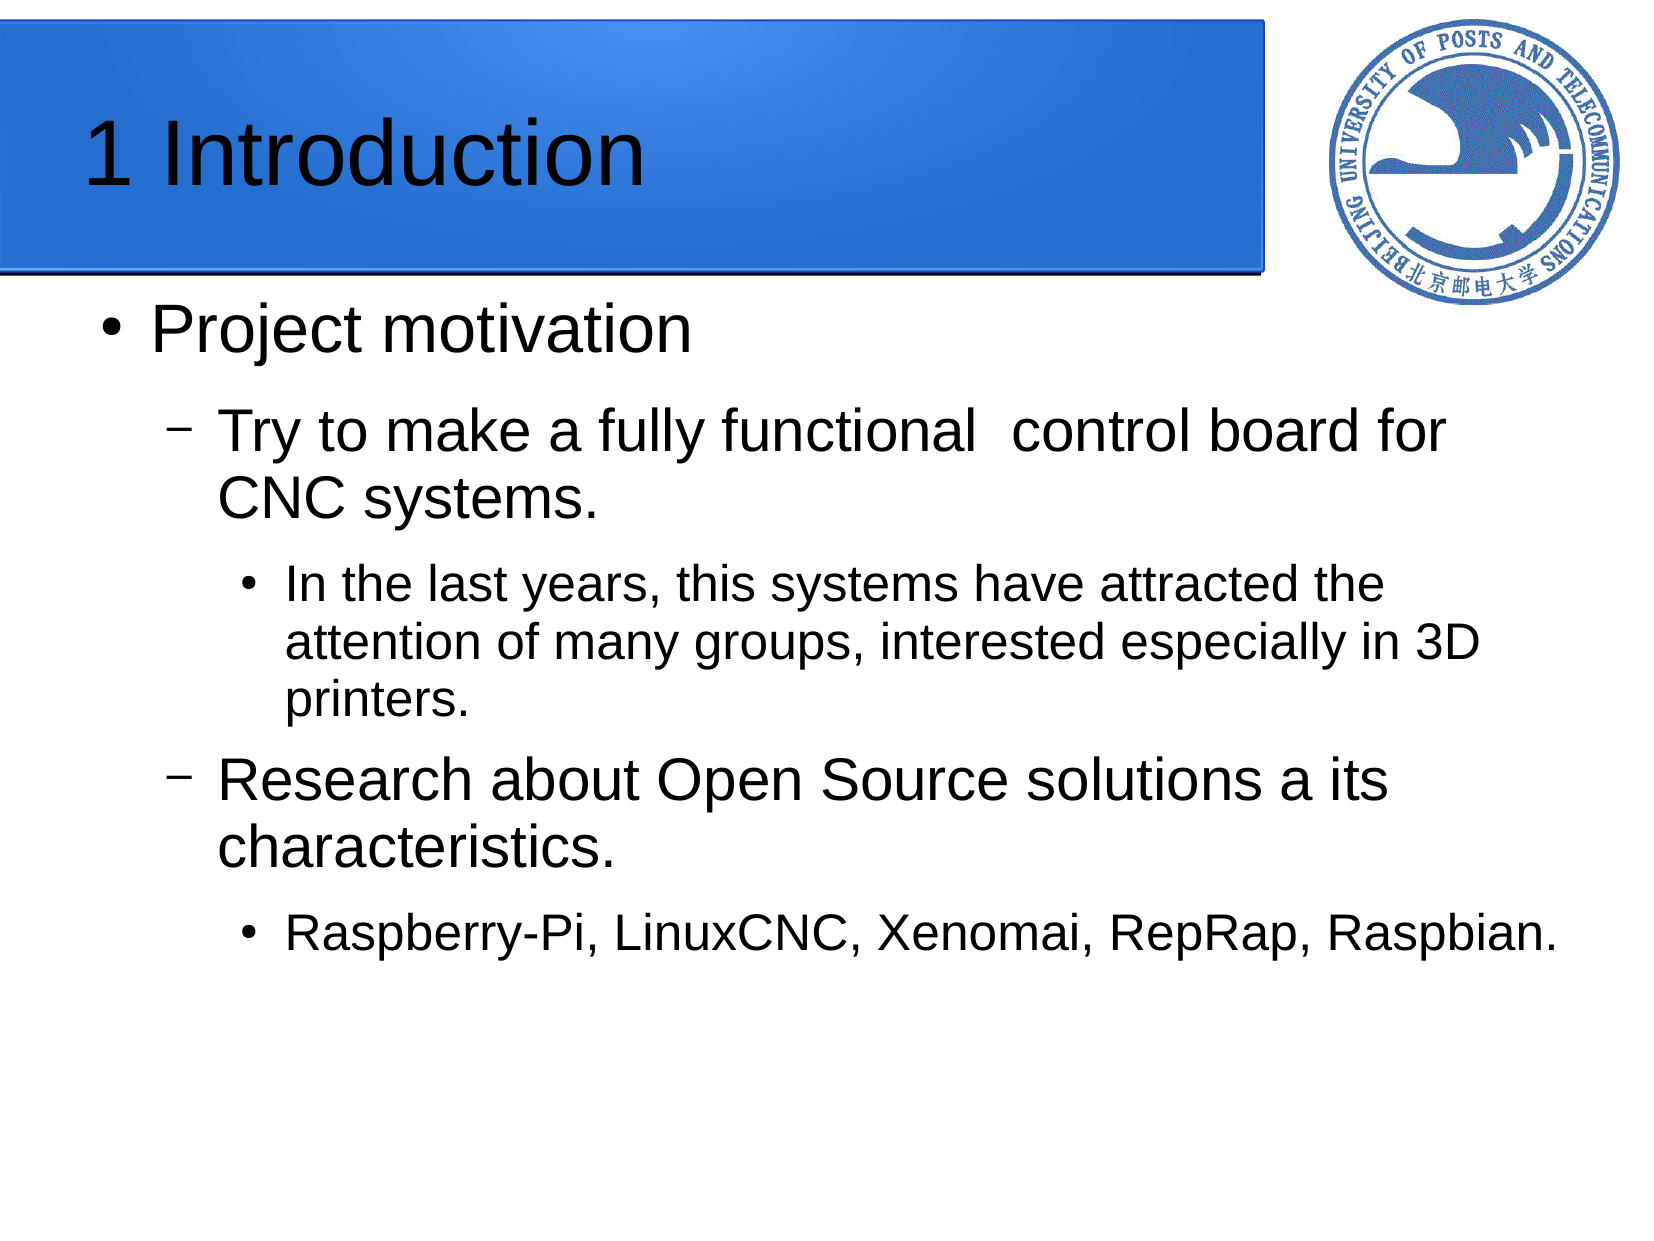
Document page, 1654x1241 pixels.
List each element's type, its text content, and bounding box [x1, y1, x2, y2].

title 1 Introduction [82, 49, 1571, 257]
list Project motivation Try to make a fully functional control board for CNC systems. In the last years, this systems have attracted the attention of many groups, interested especially in 3D printers. Research about Open Source solutions a its characteristics. Raspberry-Pi, LinuxCNC, Xenomai, RepRap, Raspbian. [82, 290, 1571, 1010]
picture [1318, 15, 1635, 315]
